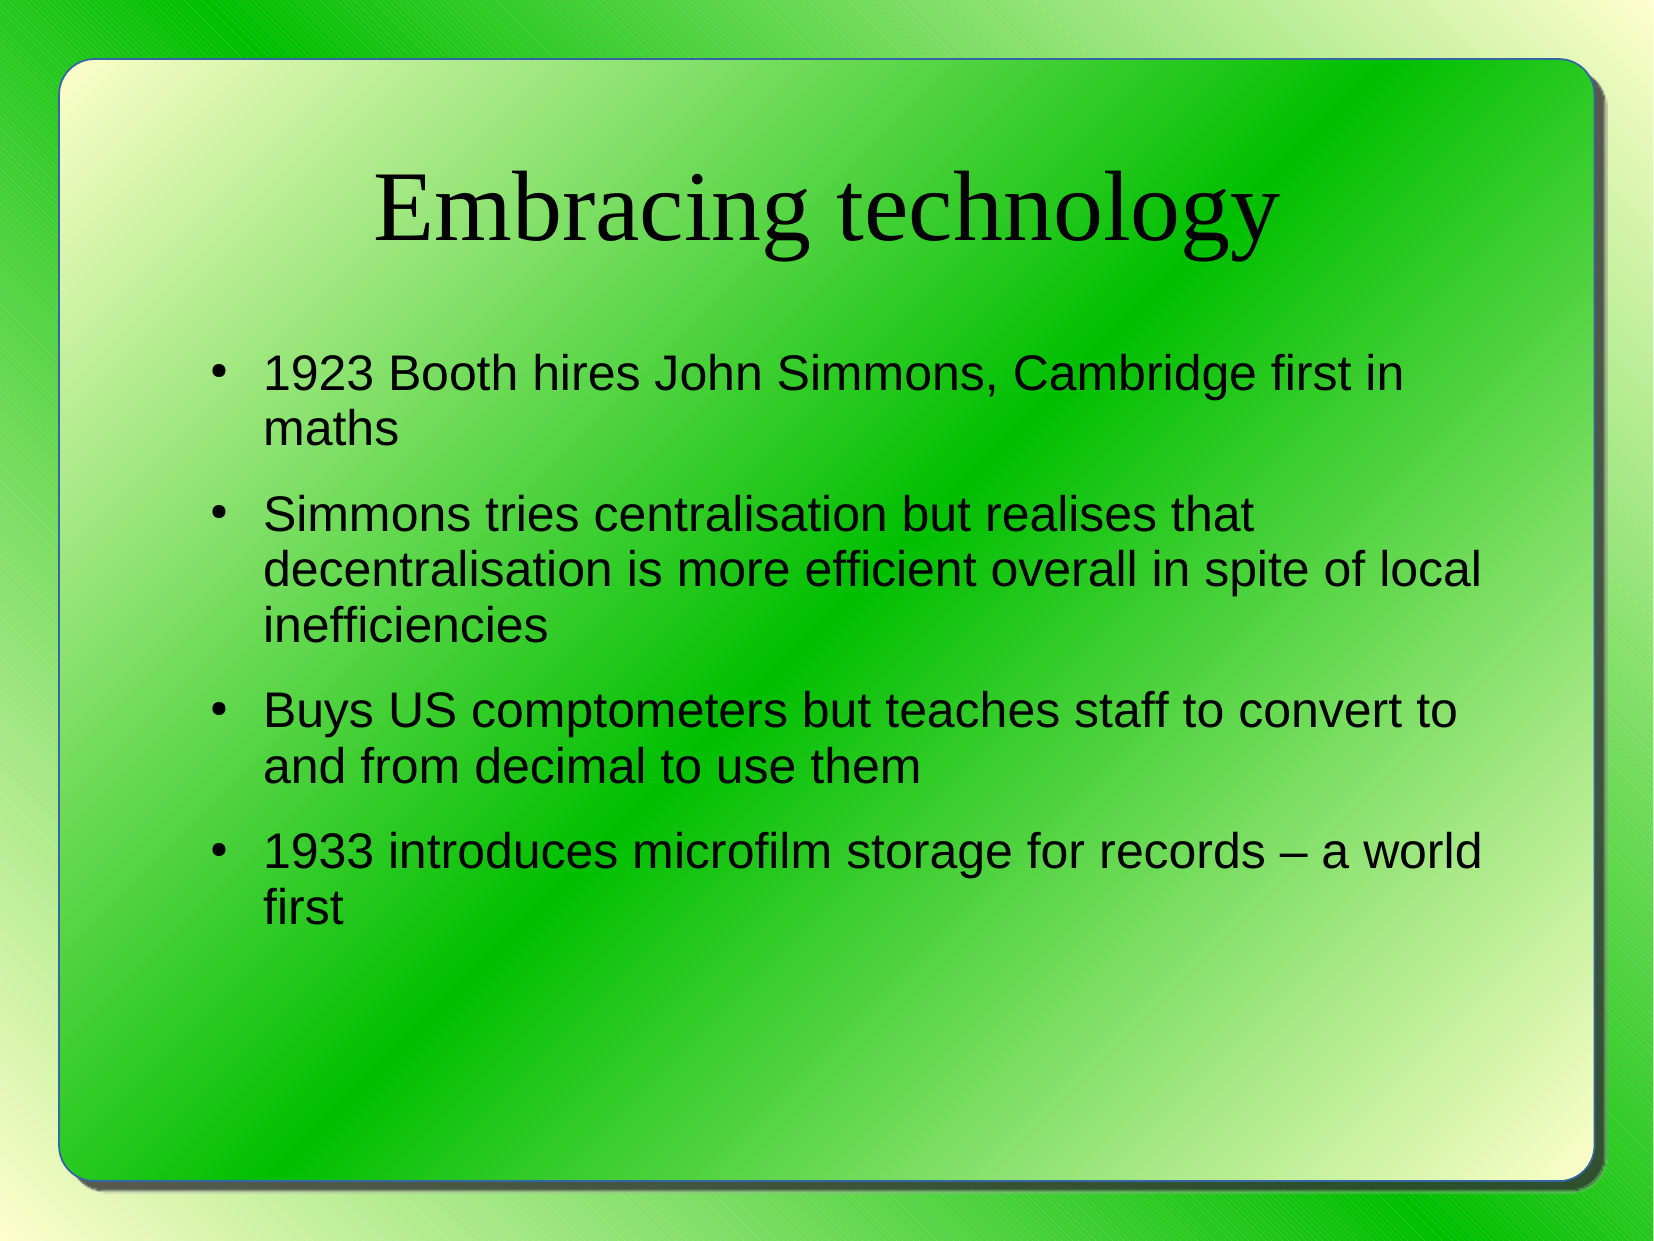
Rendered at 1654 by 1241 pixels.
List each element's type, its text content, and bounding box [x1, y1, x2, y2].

title Embracing technology [121, 102, 1534, 310]
list 1923 Booth hires John Simmons, Cambridge first in maths Simmons tries centralisation but realises that decentralisation is more efficient overall in spite of local inefficiencies Buys US comptometers but teaches staff to convert to and from decimal to use them 1933 introduces microfilm storage for records – a world first [121, 344, 1534, 1127]
